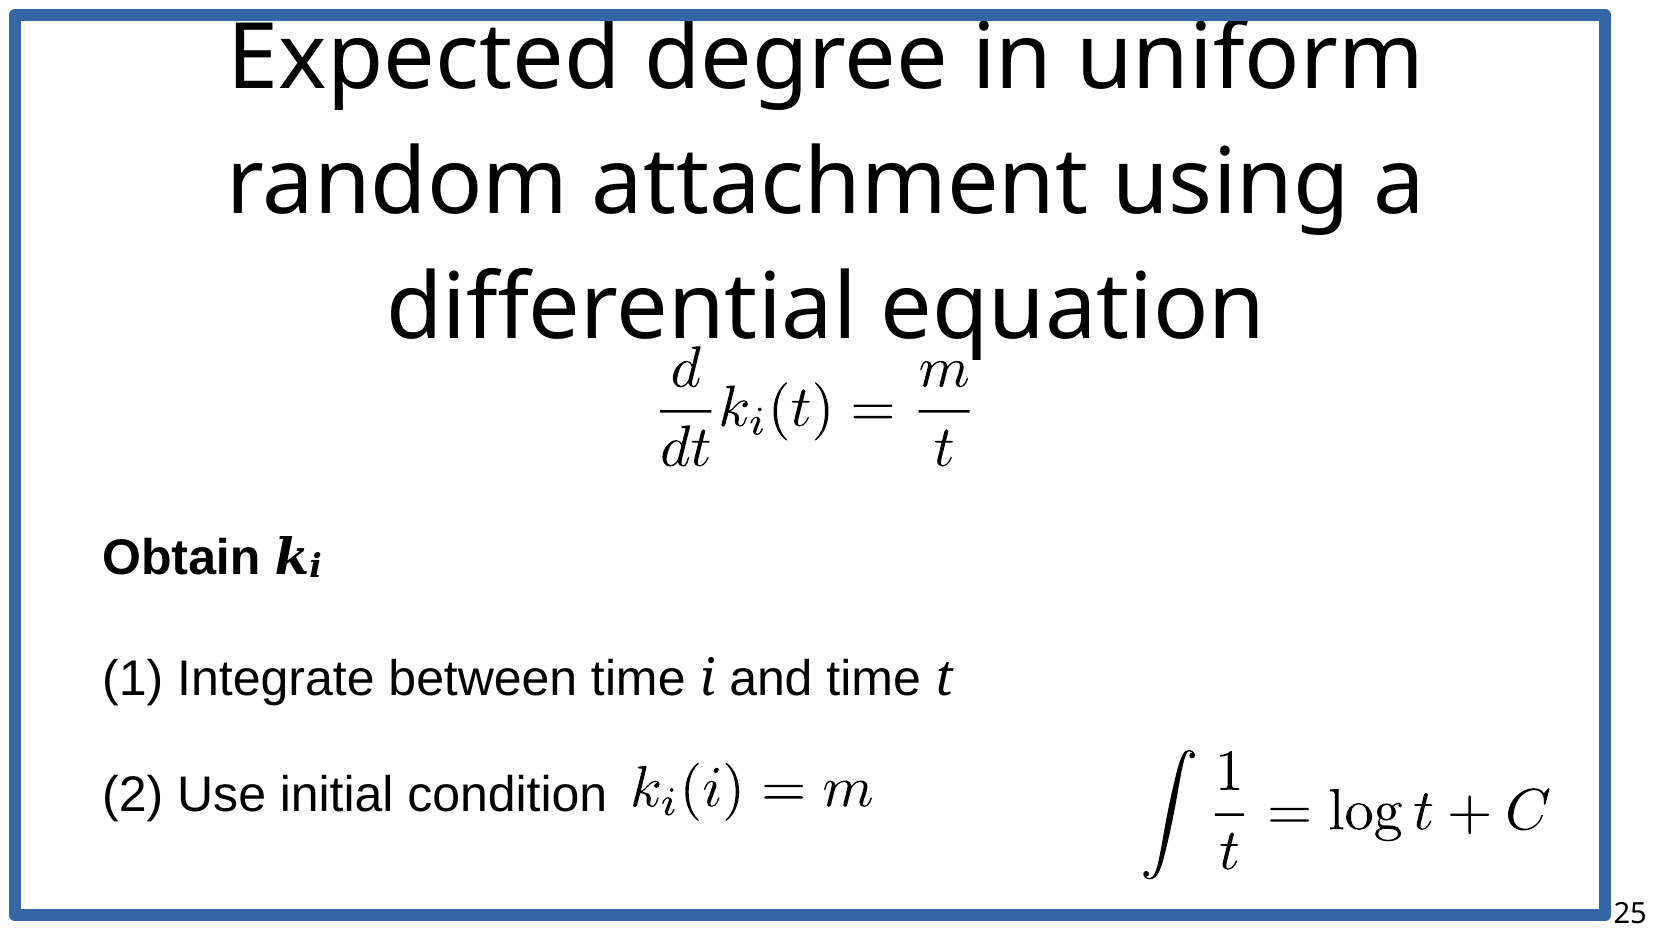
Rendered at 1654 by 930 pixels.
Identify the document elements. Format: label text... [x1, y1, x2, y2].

title Expected degree in uniform random attachment using a differential equation [82, 24, 1571, 333]
text_box [630, 762, 874, 821]
text_box Obtain ki (1) Integrate between time i and time t (2) Use initial condition [87, 519, 1501, 830]
text_box [1140, 750, 1551, 880]
text_box [660, 346, 970, 467]
